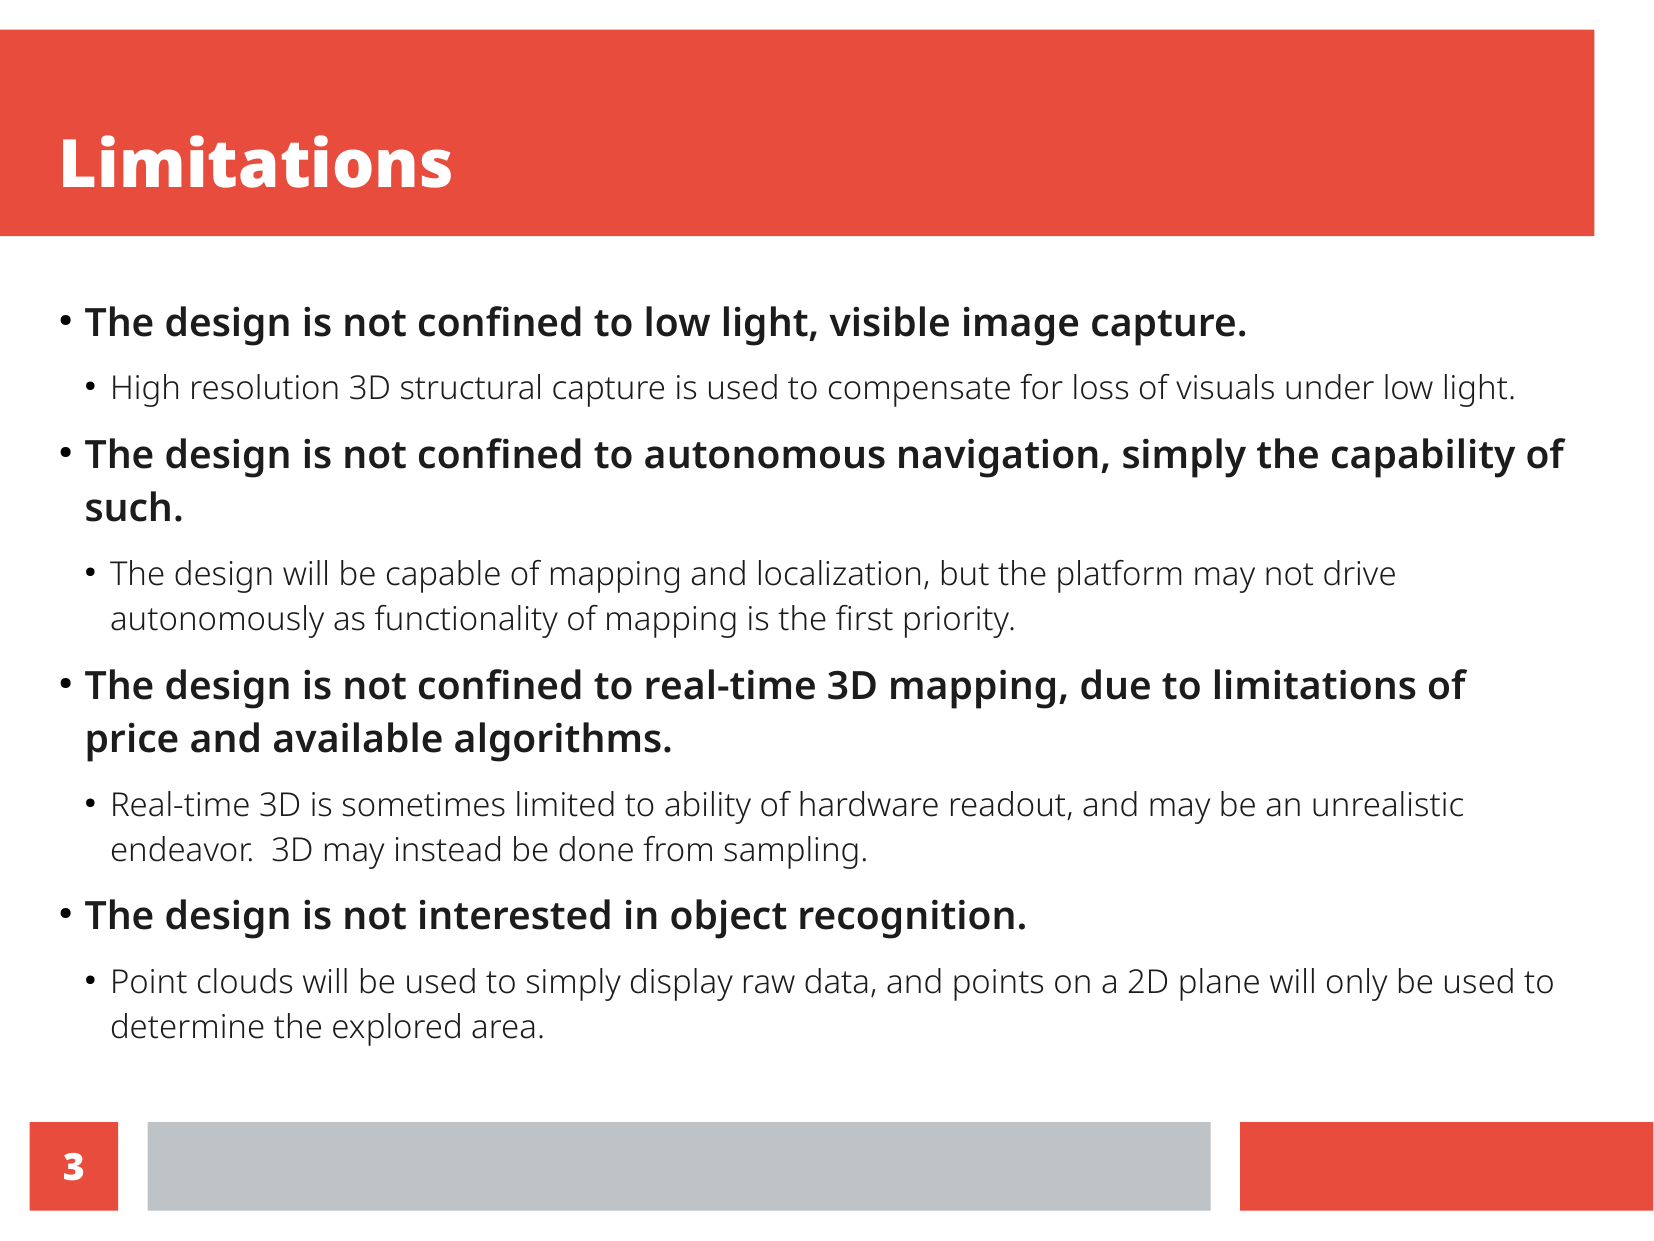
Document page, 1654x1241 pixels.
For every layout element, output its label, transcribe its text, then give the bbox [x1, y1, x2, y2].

title Limitations [59, 59, 1595, 207]
list The design is not confined to low light, visible image capture. High resolution 3D structural capture is used to compensate for loss of visuals under low light. The design is not confined to autonomous navigation, simply the capability of such. The design will be capable of mapping and localization, but the platform may not drive autonomously as functionality of mapping is the first priority. The design is not confined to real-time 3D mapping, due to limitations of price and available algorithms. Real-time 3D is sometimes limited to ability of hardware readout, and may be an unrealistic endeavor. 3D may instead be done from sampling. The design is not interested in object recognition. Point clouds will be used to simply display raw data, and points on a 2D plane will only be used to determine the explored area. [59, 294, 1565, 1063]
